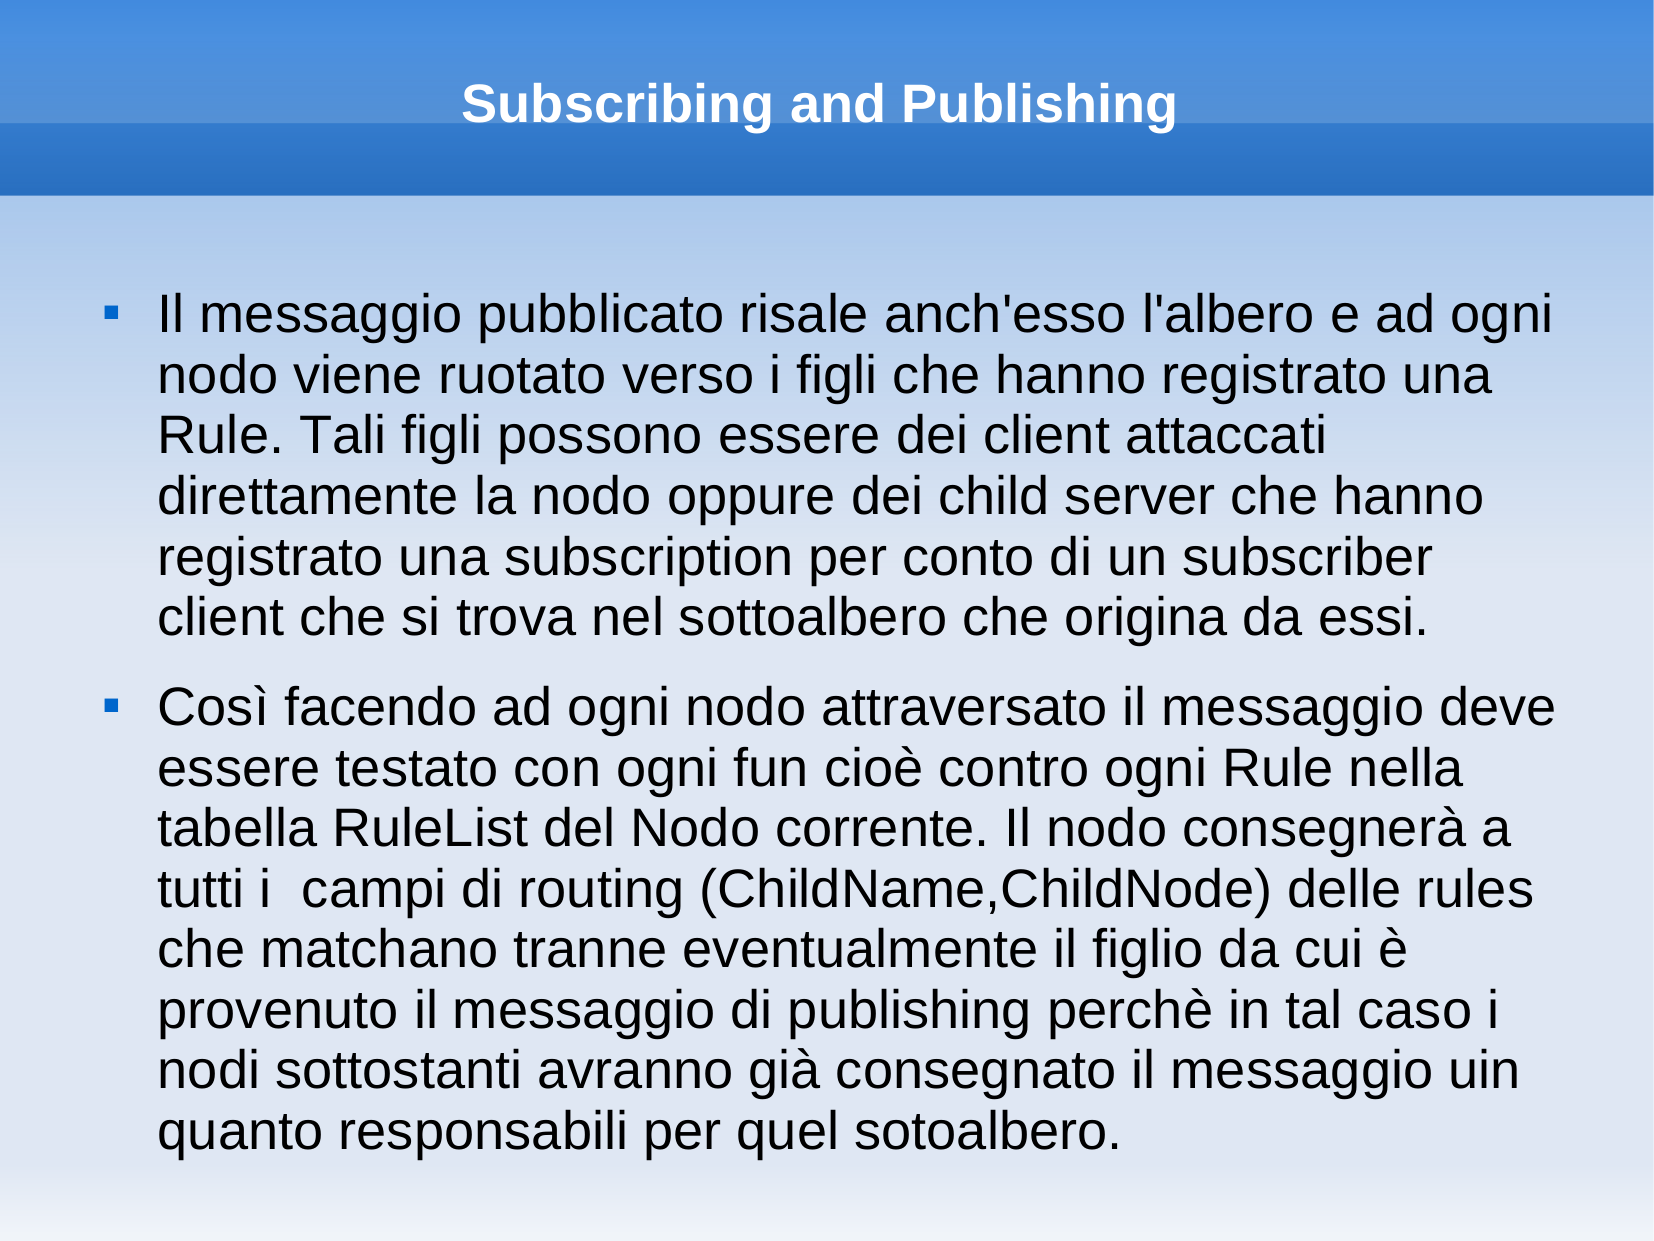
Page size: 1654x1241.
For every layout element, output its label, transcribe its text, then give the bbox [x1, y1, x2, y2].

title Subscribing and Publishing [76, 7, 1565, 200]
list Il messaggio pubblicato risale anch'esso l'albero e ad ogni nodo viene ruotato verso i figli che hanno registrato una Rule. Tali figli possono essere dei client attaccati direttamente la nodo oppure dei child server che hanno registrato una subscription per conto di un subscriber client che si trova nel sottoalbero che origina da essi. Così facendo ad ogni nodo attraversato il messaggio deve essere testato con ogni fun cioè contro ogni Rule nella tabella RuleList del Nodo corrente. Il nodo consegnerà a tutti i campi di routing (ChildName,ChildNode) delle rules che matchano tranne eventualmente il figlio da cui è provenuto il messaggio di publishing perchè in tal caso i nodi sottostanti avranno già consegnato il messaggio uin quanto responsabili per quel sotoalbero. [86, 283, 1575, 1241]
picture [0, 0, 1654, 1241]
